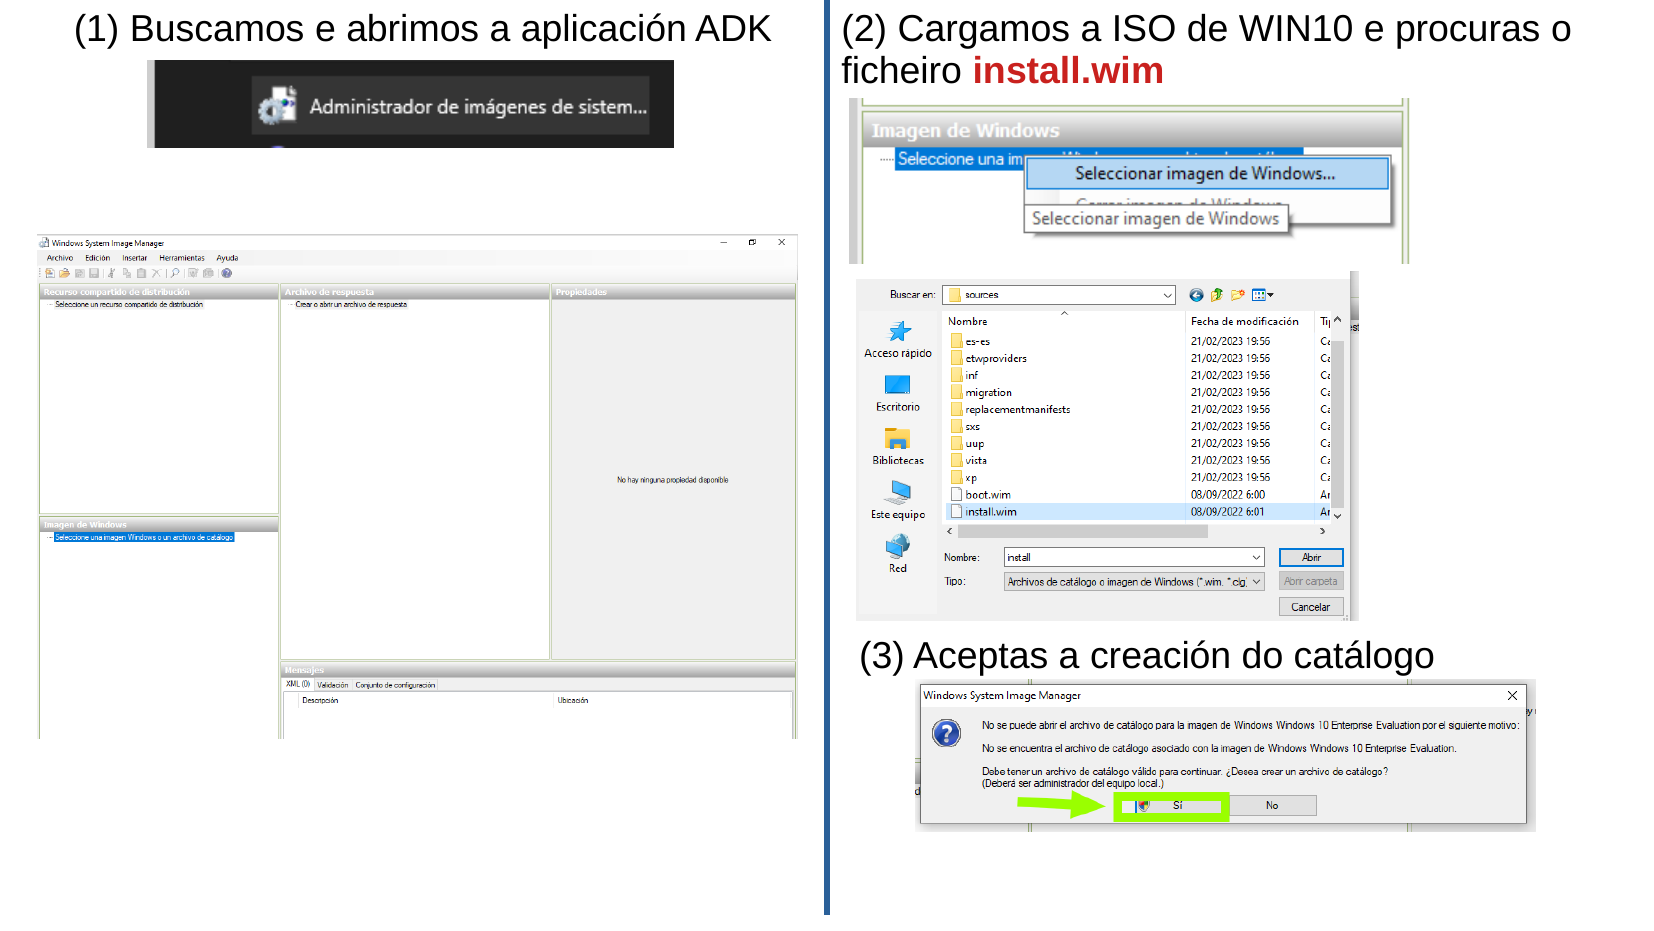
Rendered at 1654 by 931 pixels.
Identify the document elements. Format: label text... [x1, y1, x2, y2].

picture [37, 234, 798, 739]
text_box (2) Cargamos a ISO de WIN10 e procuras o ficheiro install.wim [826, 0, 1625, 99]
text_box (1) Buscamos e abrimos a aplicación ADK [59, 0, 824, 99]
picture [147, 99, 674, 148]
picture [915, 727, 1536, 832]
picture [856, 271, 1359, 621]
text_box (3) Aceptas a creación do catálogo [844, 627, 1642, 727]
picture [849, 98, 1506, 264]
